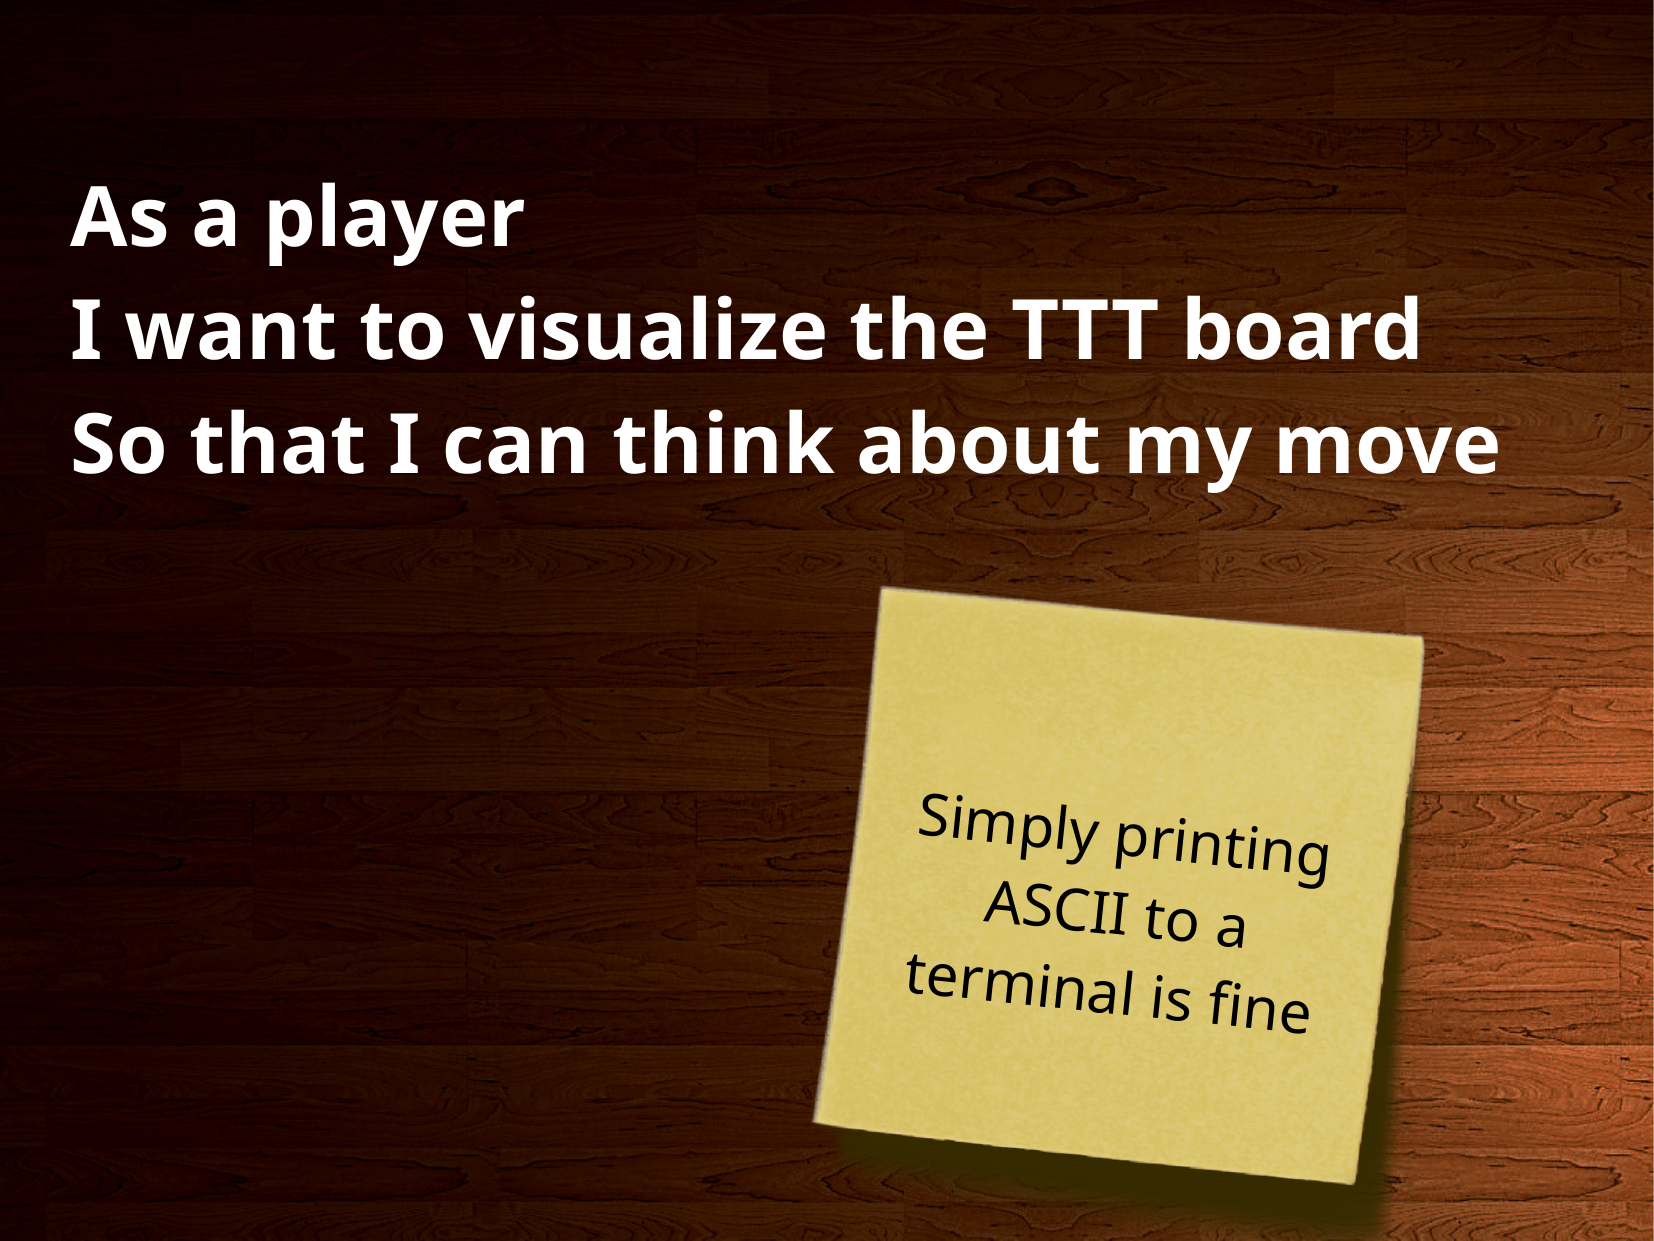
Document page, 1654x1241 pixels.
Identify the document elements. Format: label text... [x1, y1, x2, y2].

picture [0, 0, 1654, 1241]
subtitle Simply printing ASCII to a terminal is fine [863, 662, 1359, 1241]
title As a player I want to visualize the TTT board So that I can think about my move [70, 187, 1619, 468]
